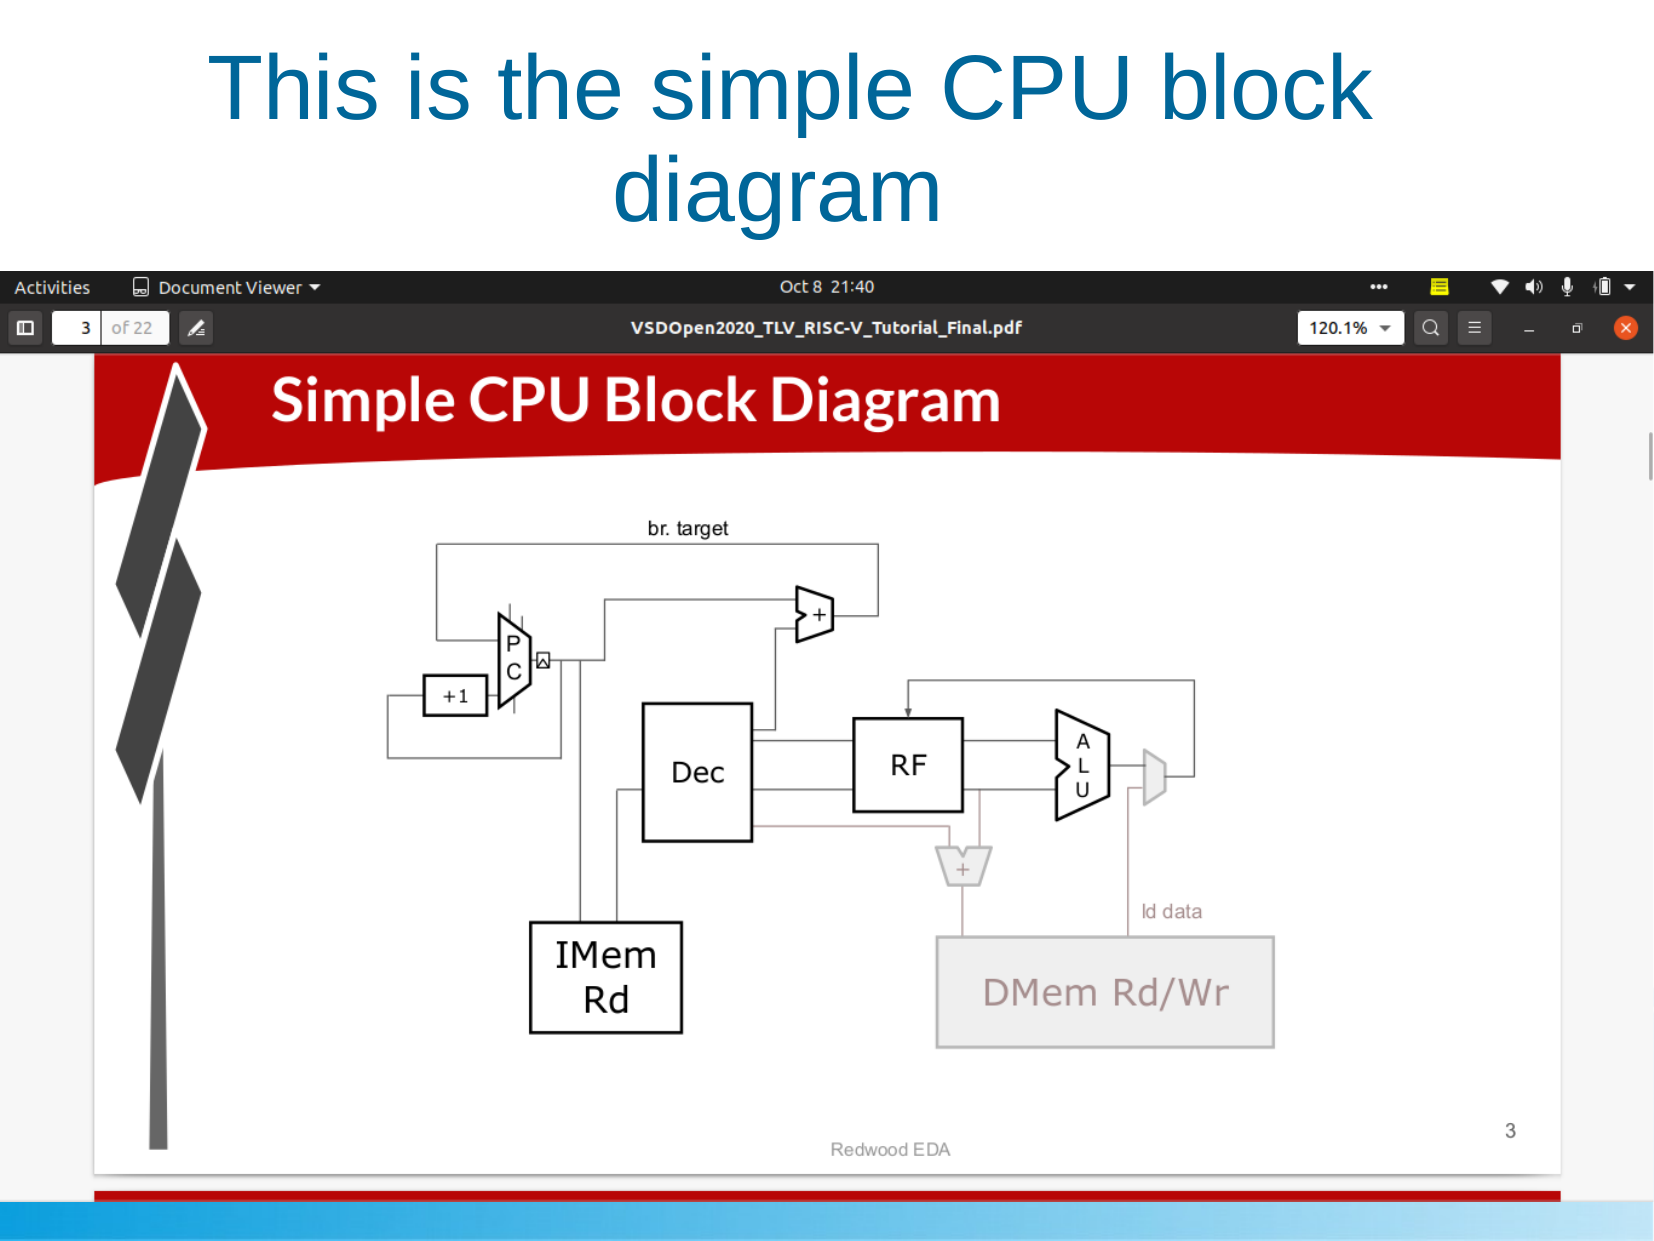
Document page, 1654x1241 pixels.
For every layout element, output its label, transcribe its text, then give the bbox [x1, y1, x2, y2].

title This is the simple CPU block diagram [47, 35, 1536, 243]
picture [0, 271, 1654, 1241]
